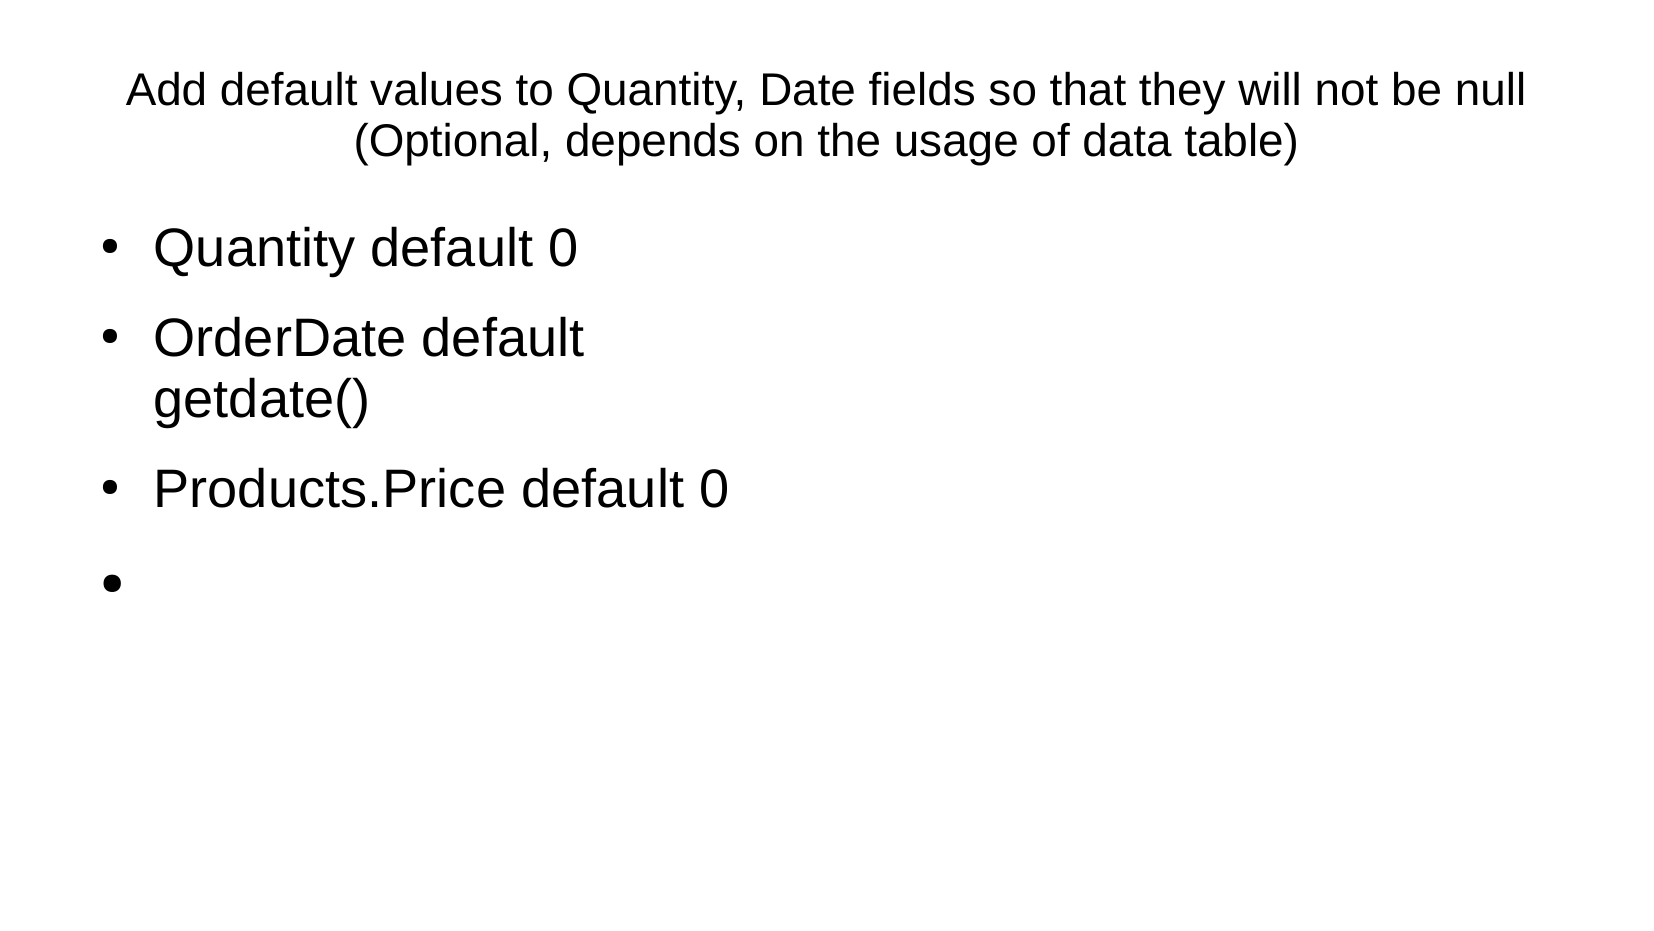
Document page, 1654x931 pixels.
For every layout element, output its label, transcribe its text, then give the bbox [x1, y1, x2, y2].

title Add default values to Quantity, Date fields so that they will not be null (Optional, depends on the usage of data table) [82, 37, 1571, 193]
list Quantity default 0 OrderDate default getdate() Products.Price default 0 [82, 217, 809, 758]
